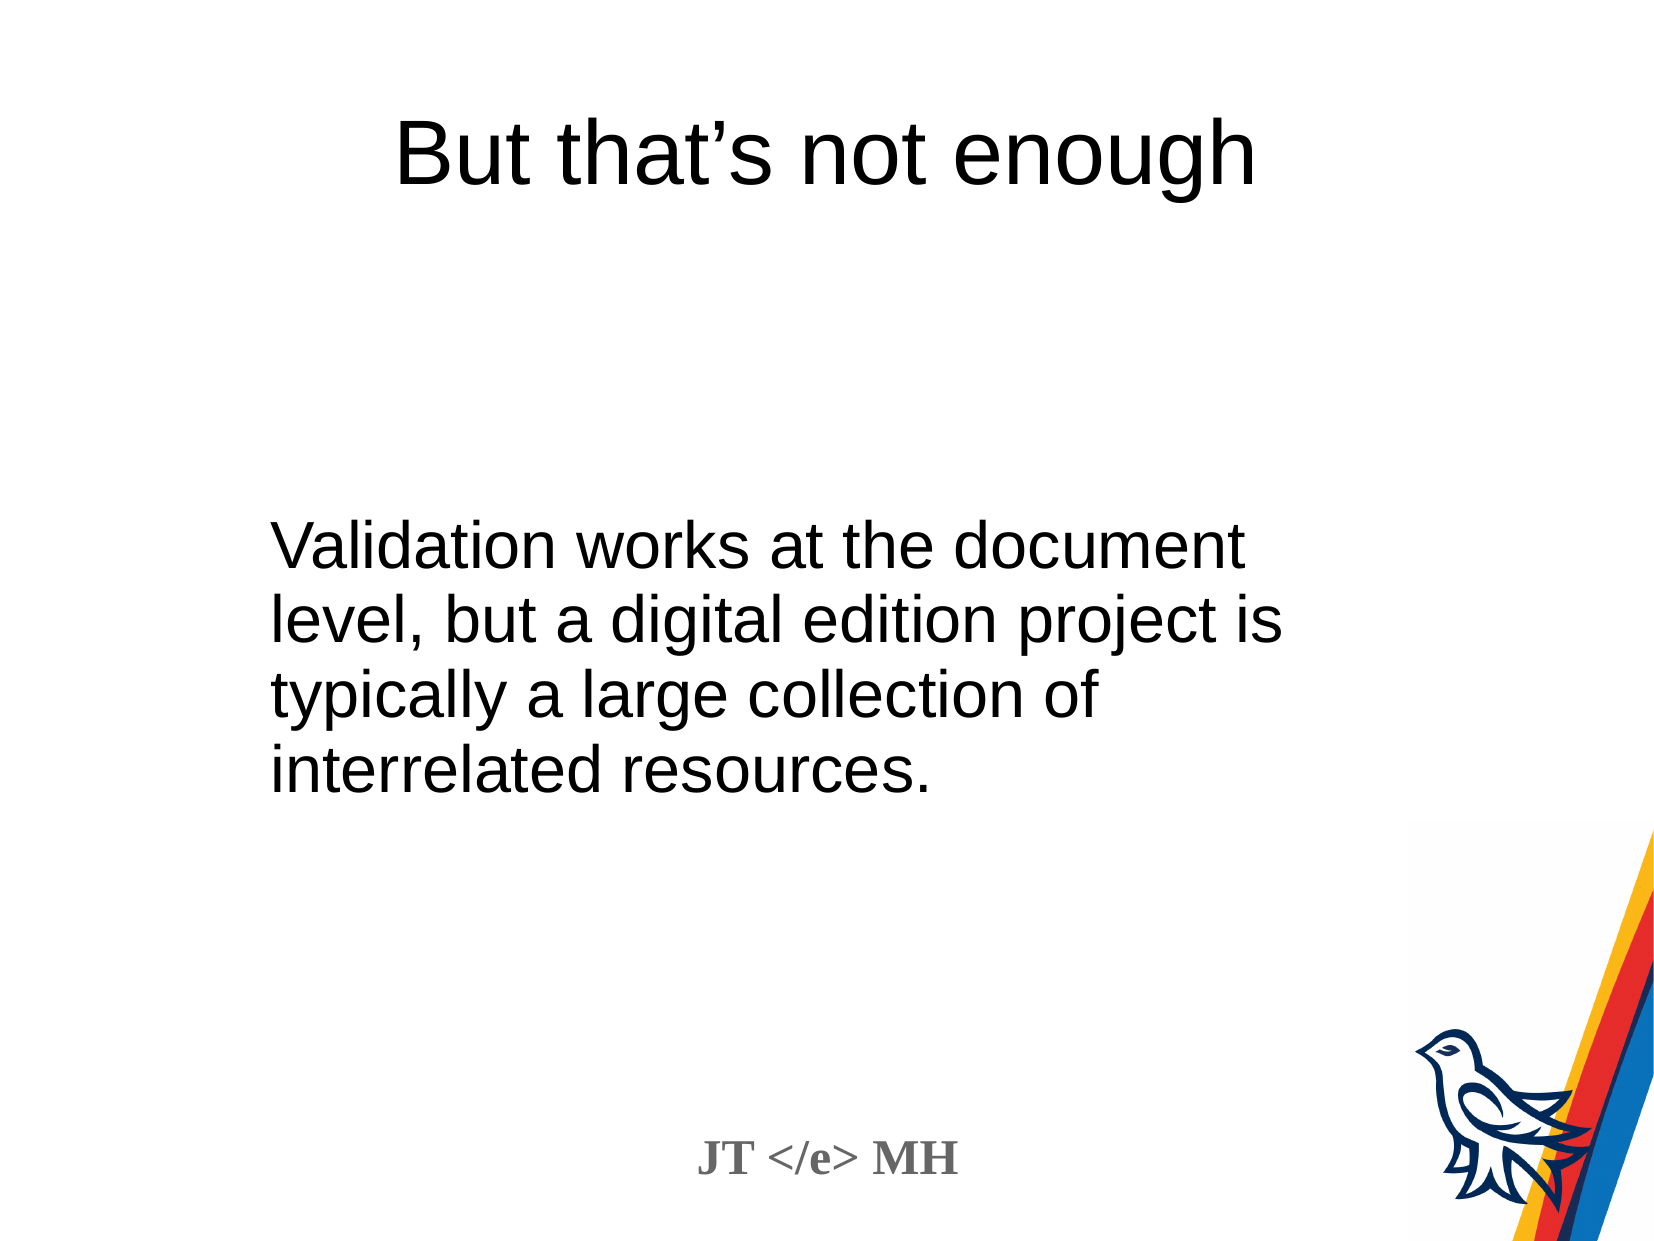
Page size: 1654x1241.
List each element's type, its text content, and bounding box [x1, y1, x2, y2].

text_box JT </e> MH [565, 1129, 1090, 1216]
picture [1407, 820, 1654, 1241]
title But that’s not enough [82, 49, 1571, 257]
list Validation works at the document level, but a digital edition project is typically a large collection of interrelated resources. [199, 507, 1332, 1119]
